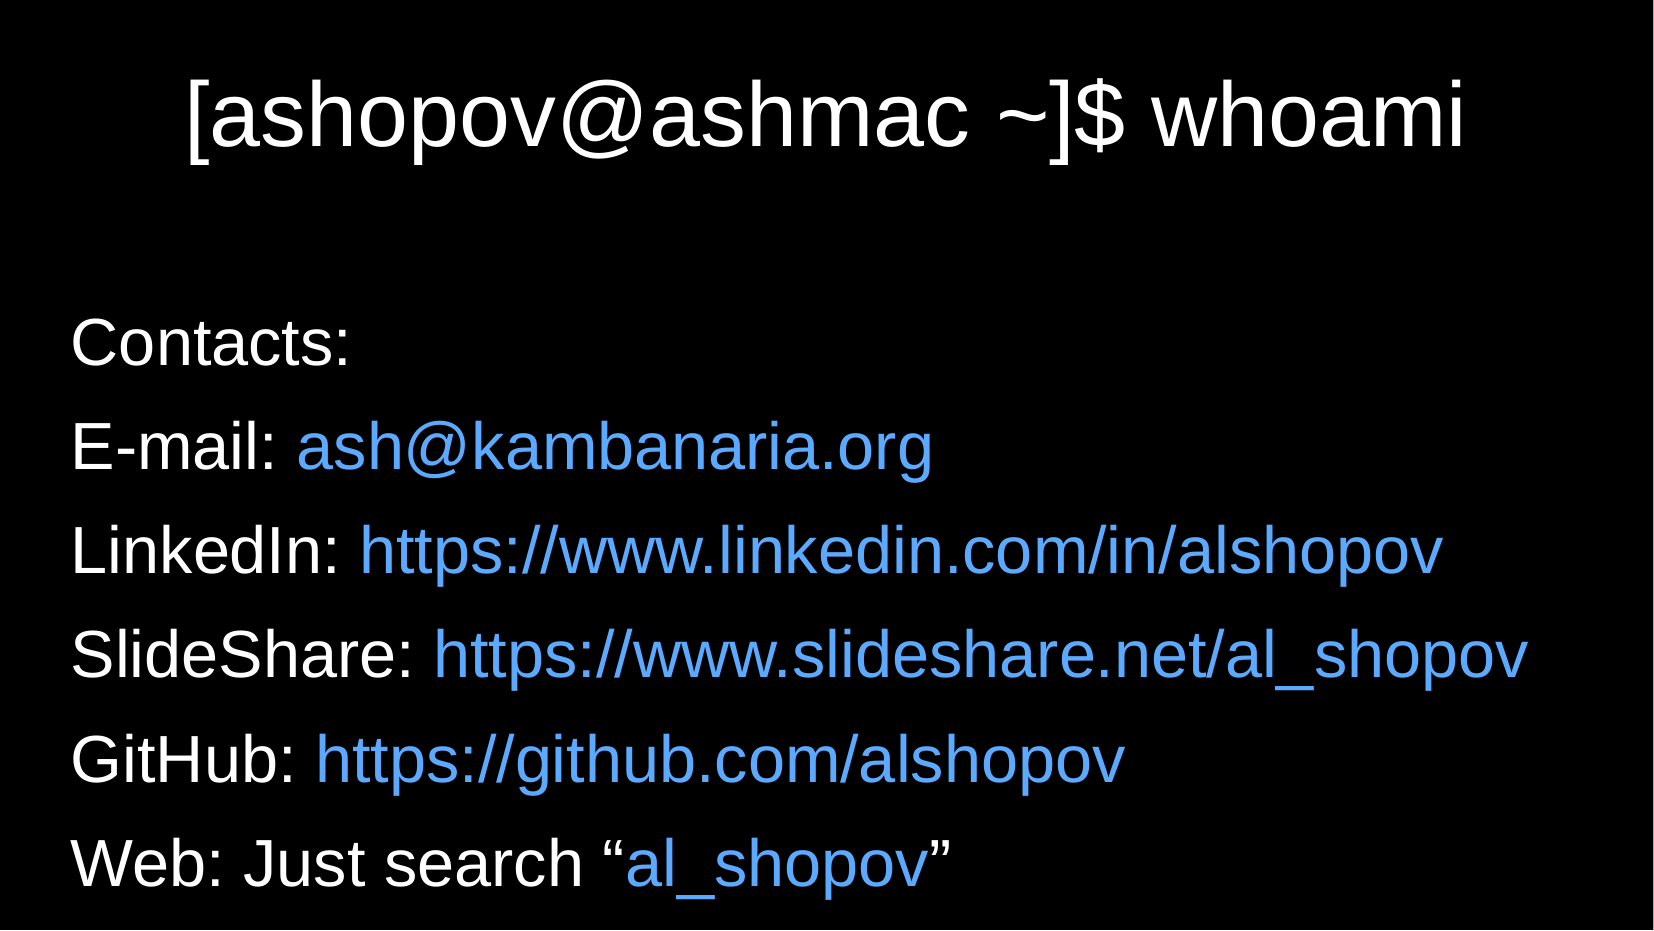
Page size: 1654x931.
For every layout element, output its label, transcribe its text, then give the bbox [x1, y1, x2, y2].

list Contacts: E-mail: ash@kambanaria.org LinkedIn: https://www.linkedin.com/in/alshopov SlideShare: https://www.slideshare.net/al_shopov GitHub: https://github.com/alshopov Web: Just search “al_shopov” [0, 200, 1651, 921]
title [ashopov@ashmac ~]$ whoami [82, 37, 1571, 193]
